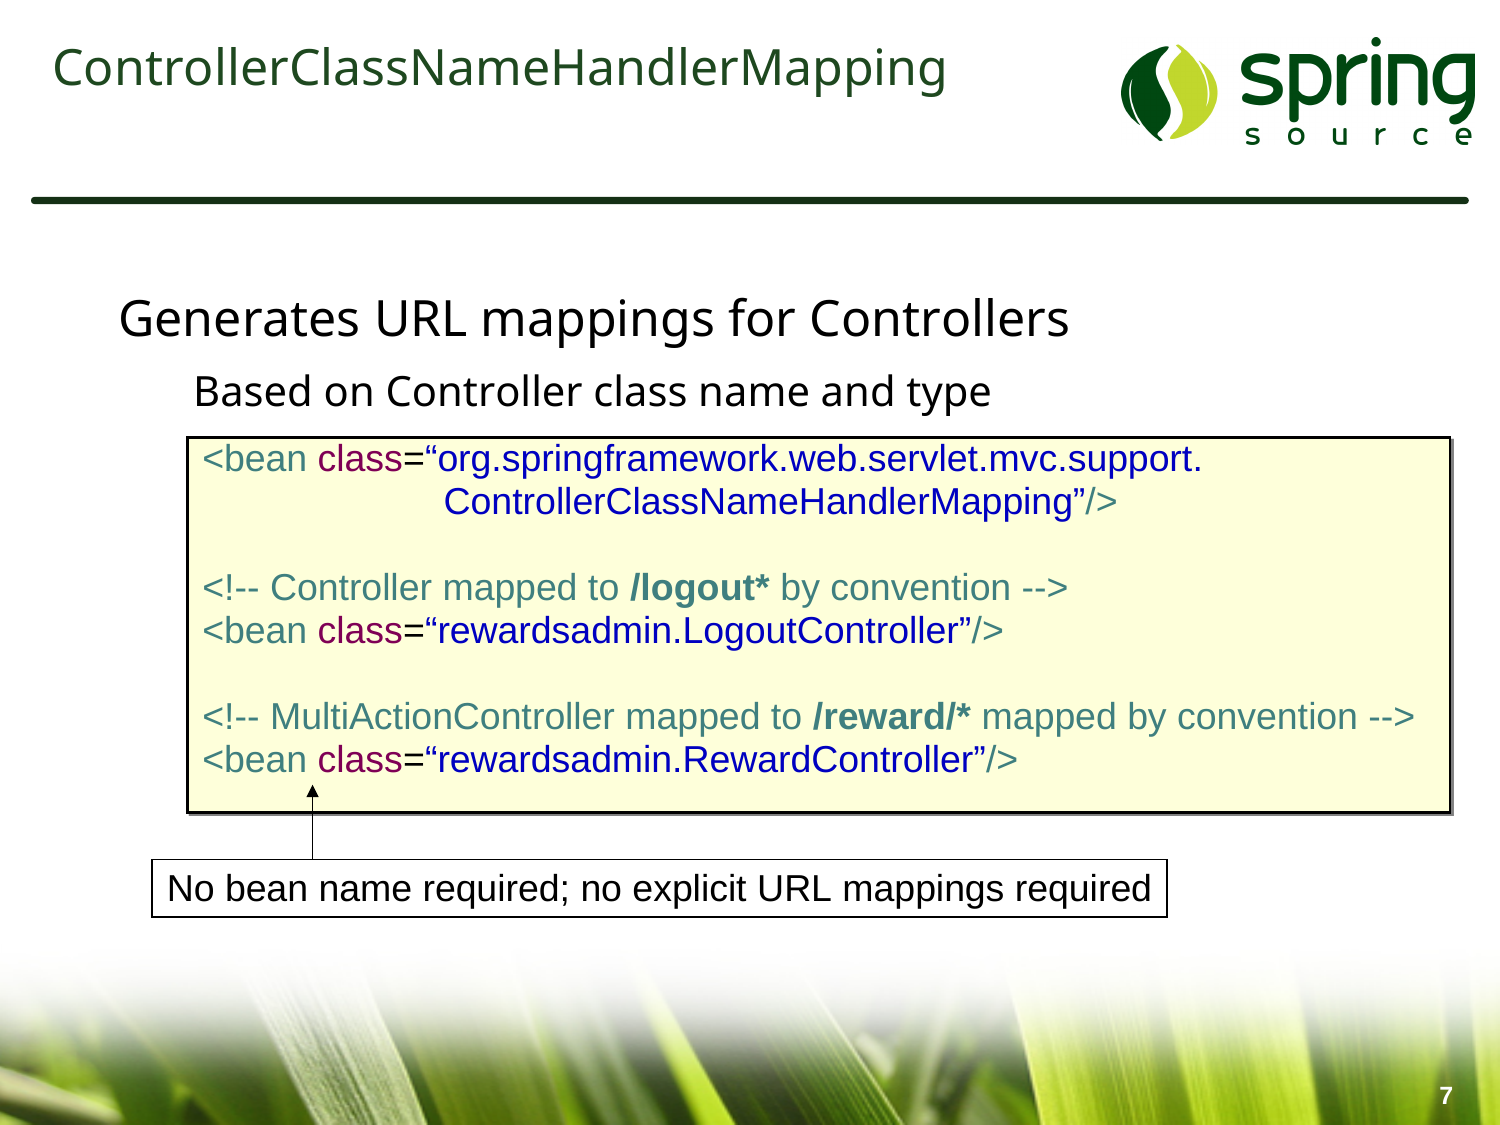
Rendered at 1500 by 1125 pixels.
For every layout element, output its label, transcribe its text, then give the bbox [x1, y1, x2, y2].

title ControllerClassNameHandlerMapping [37, 24, 1363, 213]
text_box <bean class=“org.springframework.web.servlet.mvc.support. ControllerClassNameHandlerMapping”/> <!-- Controller mapped to /logout* by convention --> <bean class=“rewardsadmin.LogoutController”/> <!-- MultiActionController mapped to /reward/* mapped by convention --> <bean class=“rewardsadmin.RewardController”/> [187, 437, 1450, 813]
list Generates URL mappings for Controllers Based on Controller class name and type [103, 275, 1394, 938]
text_box No bean name required; no explicit URL mappings required [152, 859, 1168, 918]
picture [1363, 37, 1475, 145]
picture [0, 944, 1500, 1125]
